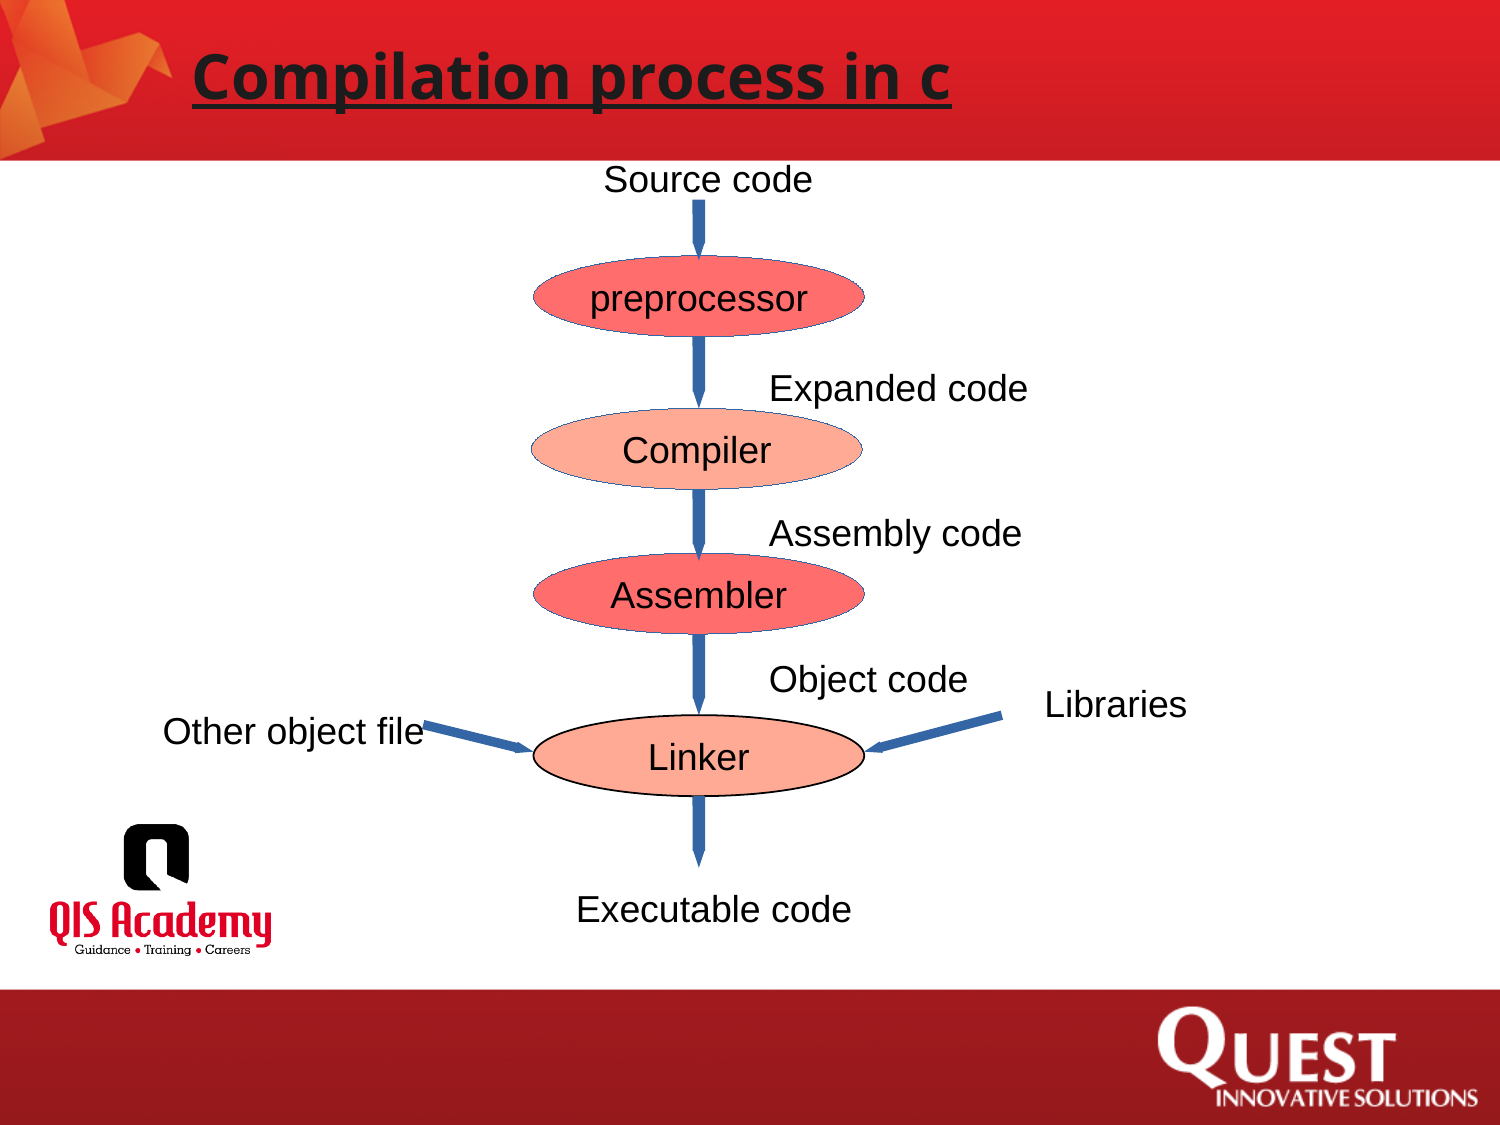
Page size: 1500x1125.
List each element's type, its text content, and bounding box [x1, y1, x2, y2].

title Compilation process in c [177, 29, 1500, 195]
text_box Assembly code [753, 501, 1113, 574]
text_box Other object file [147, 699, 506, 772]
text_box Assembler [533, 553, 865, 635]
text_box Linker [533, 715, 865, 797]
text_box Compiler [531, 408, 863, 490]
text_box Libraries [1029, 672, 1388, 745]
text_box Executable code [561, 877, 916, 1004]
text_box Source code [588, 195, 837, 275]
text_box Object code [753, 647, 1113, 720]
text_box Expanded code [753, 356, 1168, 429]
text_box preprocessor [533, 266, 865, 337]
